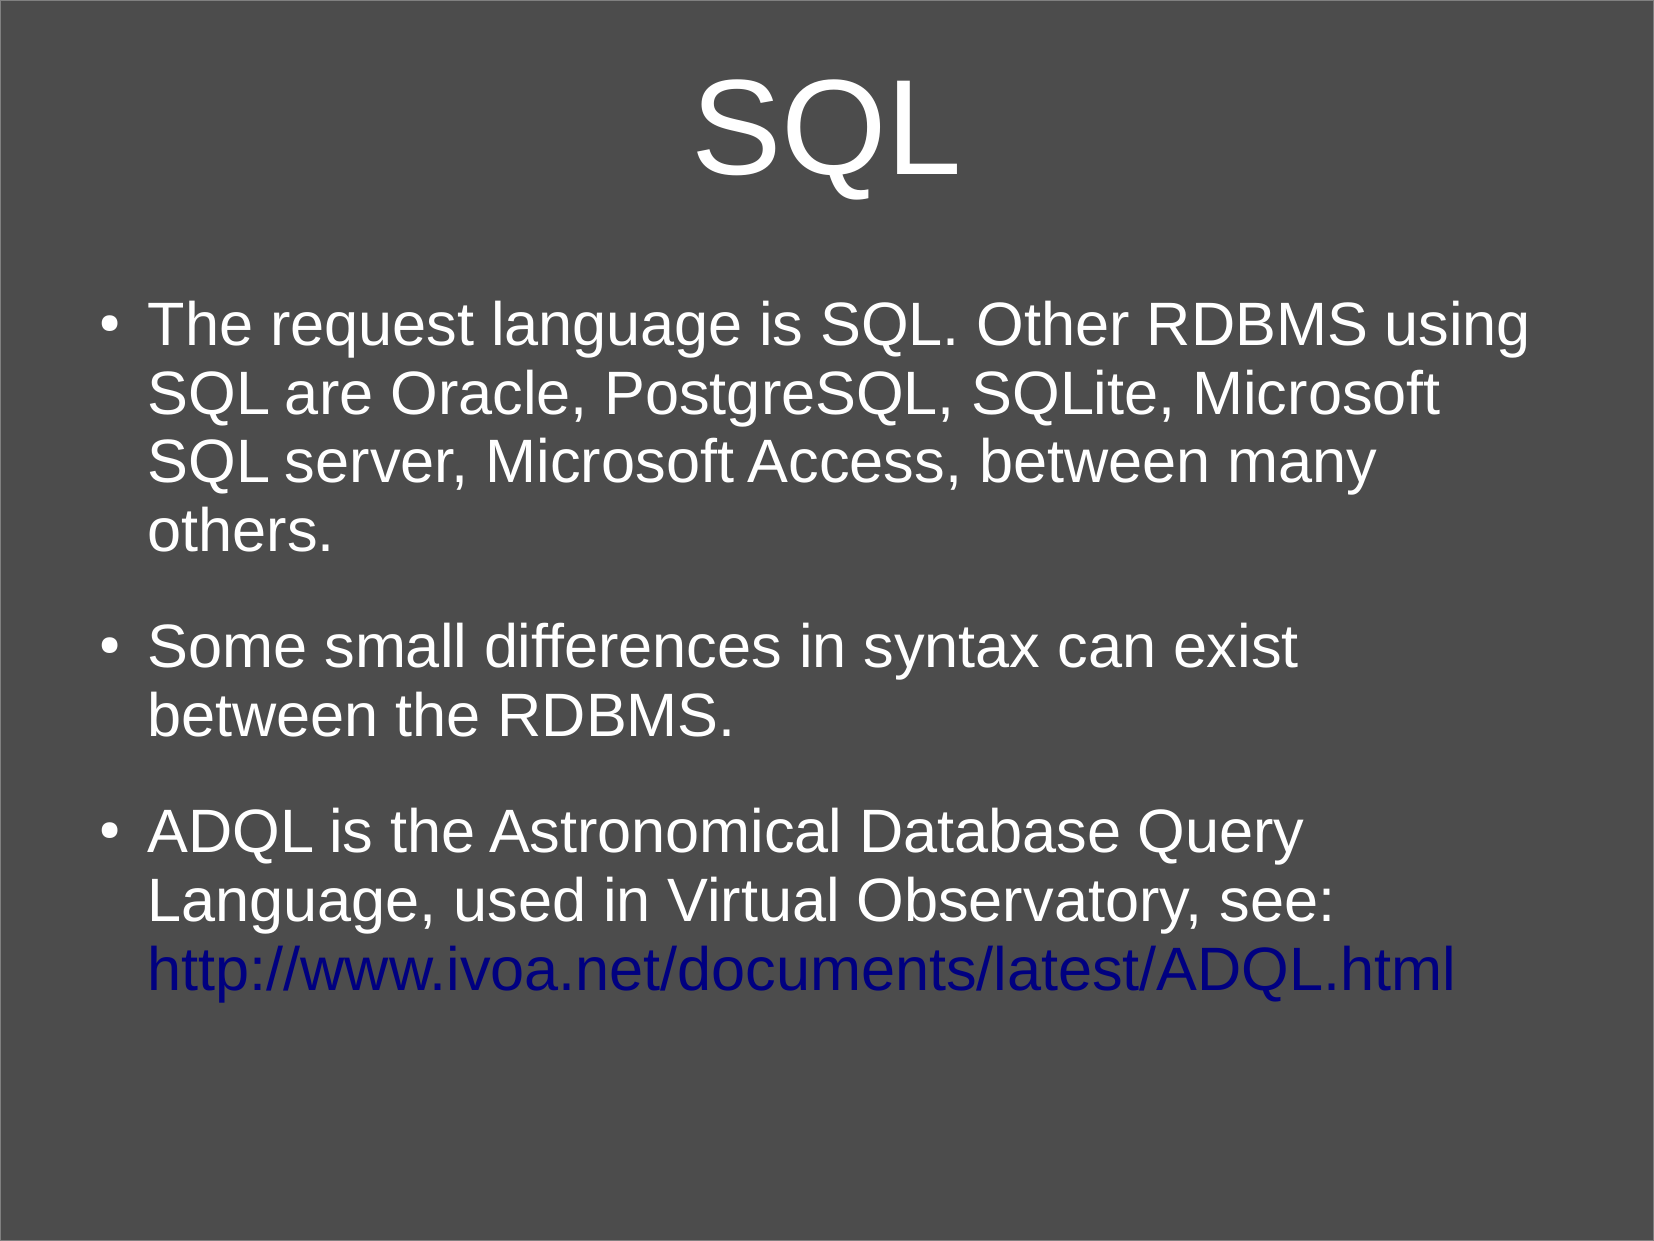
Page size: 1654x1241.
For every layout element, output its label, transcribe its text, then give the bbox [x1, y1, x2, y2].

title SQL [389, 49, 1264, 205]
list The request language is SQL. Other RDBMS using SQL are Oracle, PostgreSQL, SQLite, Microsoft SQL server, Microsoft Access, between many others. Some small differences in syntax can exist between the RDBMS. ADQL is the Astronomical Database Query Language, used in Virtual Observatory, see: http://www.ivoa.net/documents/latest/ADQL.html [82, 290, 1538, 1010]
